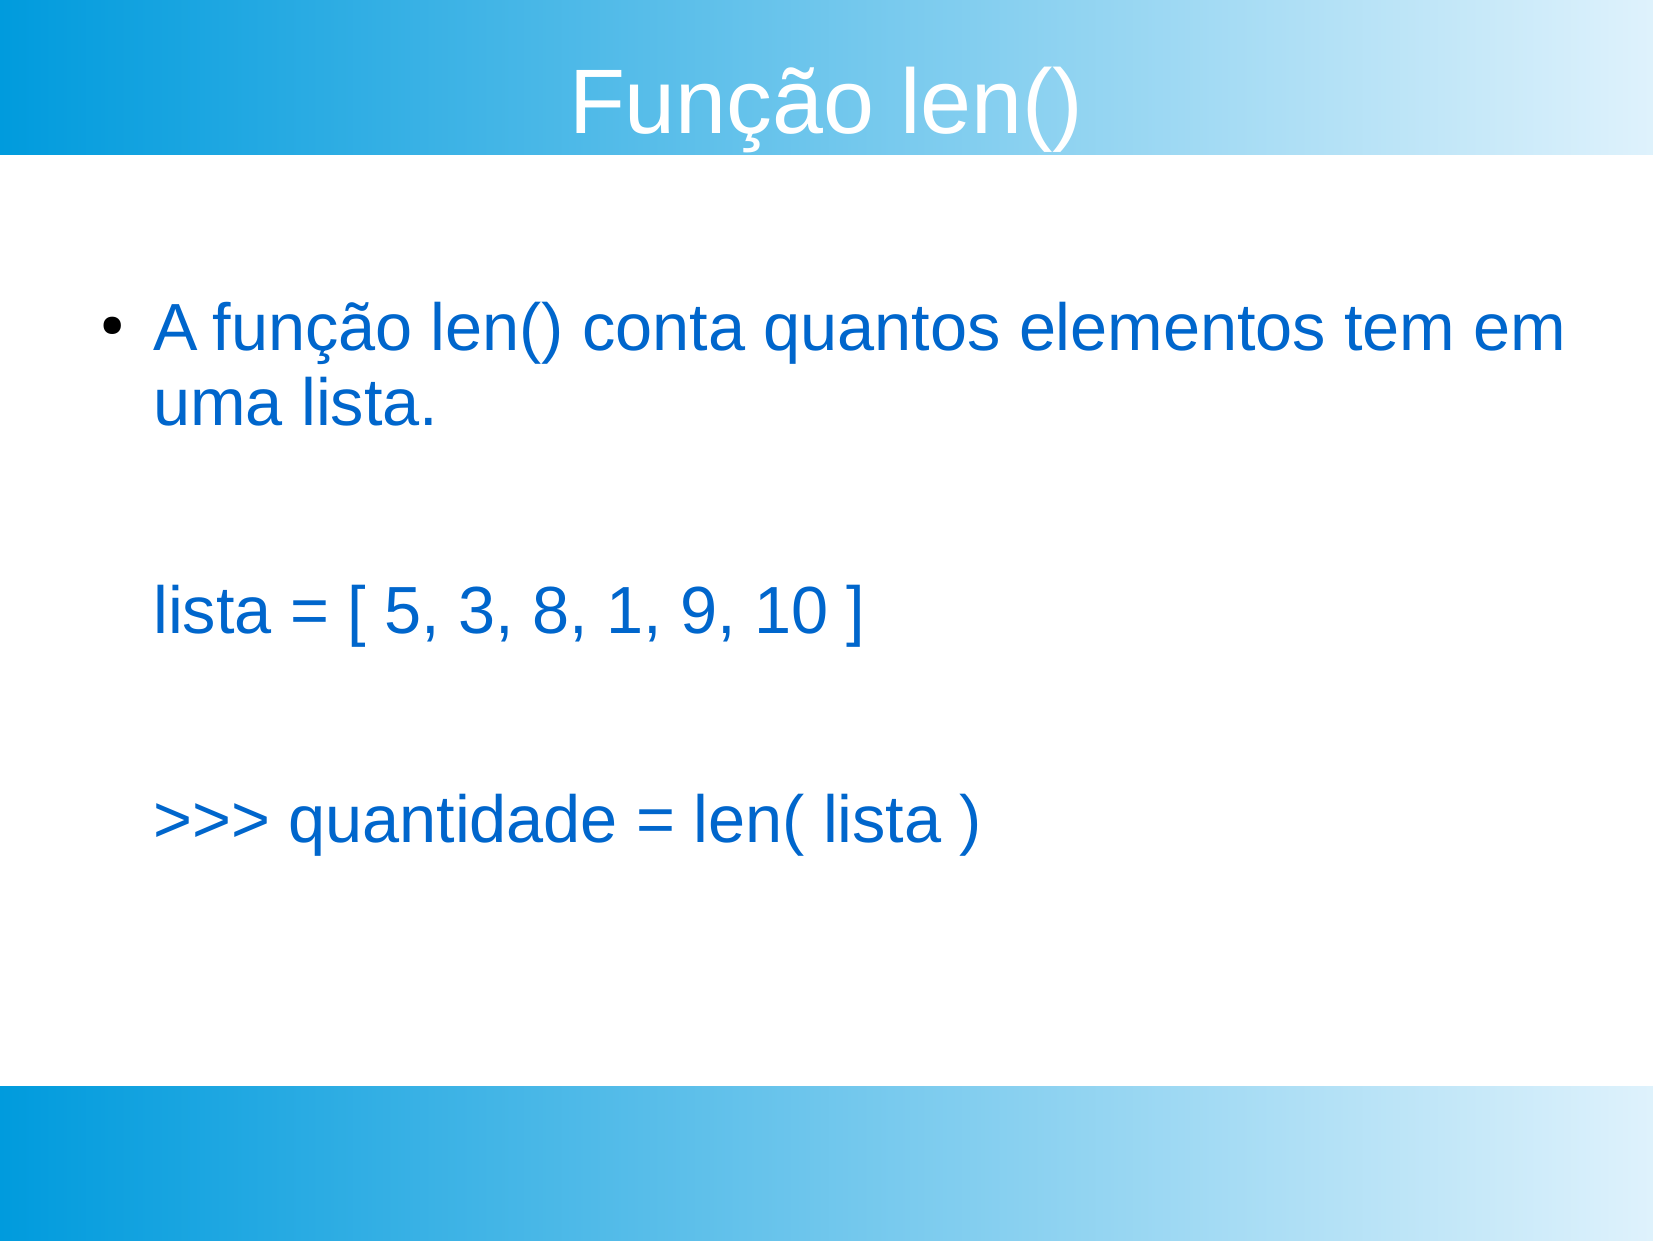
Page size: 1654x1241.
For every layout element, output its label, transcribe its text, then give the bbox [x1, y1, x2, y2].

title Função len() [82, 49, 1571, 155]
list A função len() conta quantos elementos tem em uma lista. lista = [ 5, 3, 8, 1, 9, 10 ] >>> quantidade = len( lista ) [82, 290, 1571, 1010]
